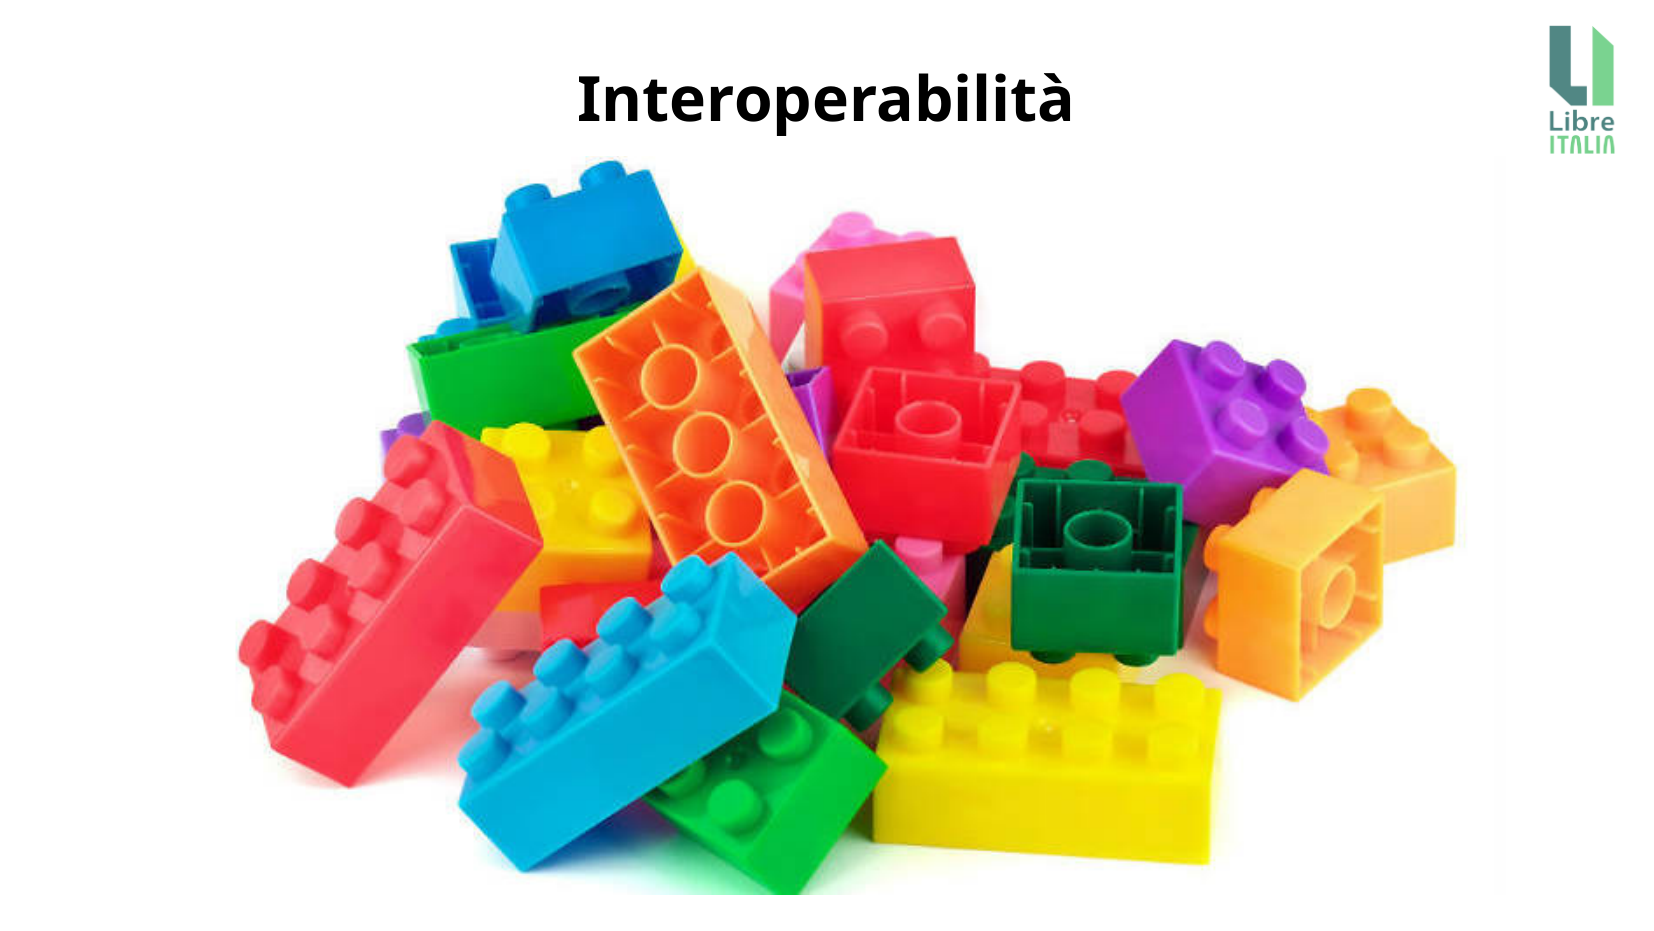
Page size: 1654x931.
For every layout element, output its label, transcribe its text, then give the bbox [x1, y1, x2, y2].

title Interoperabilità [129, 44, 1525, 151]
picture [194, 156, 1506, 895]
picture [1529, 23, 1632, 158]
